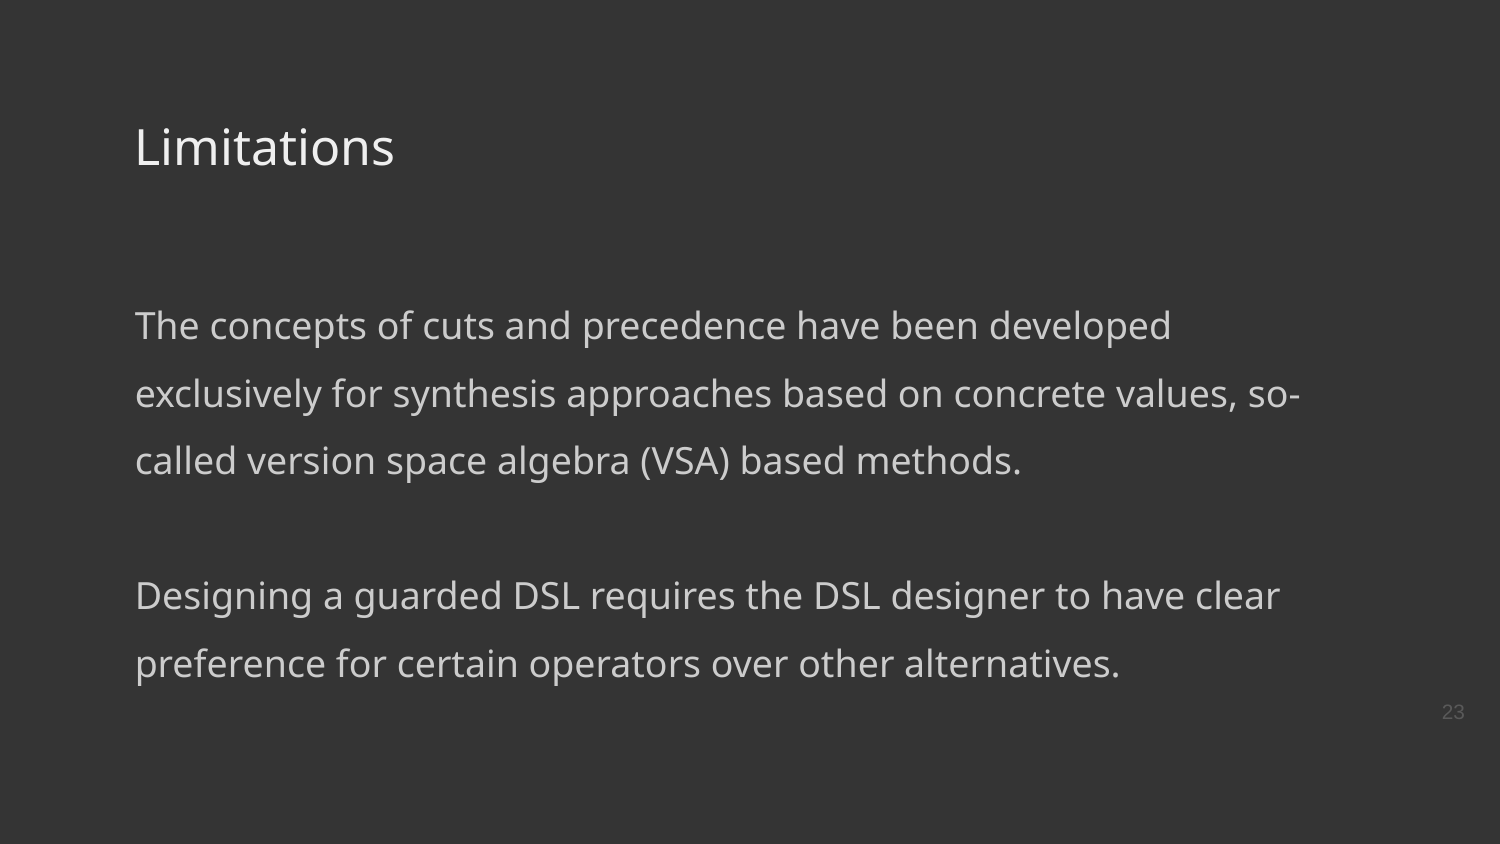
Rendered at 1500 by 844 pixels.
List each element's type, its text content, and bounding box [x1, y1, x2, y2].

text_box The concepts of cuts and precedence have been developed exclusively for synthesis approaches based on concrete values, so-called version space algebra (VSA) based methods. Designing a guarded DSL requires the DSL designer to have clear preference for certain operators over other alternatives. [119, 265, 1381, 768]
text_box Limitations [119, 100, 1381, 191]
slide_number <number> [1389, 679, 1480, 744]
